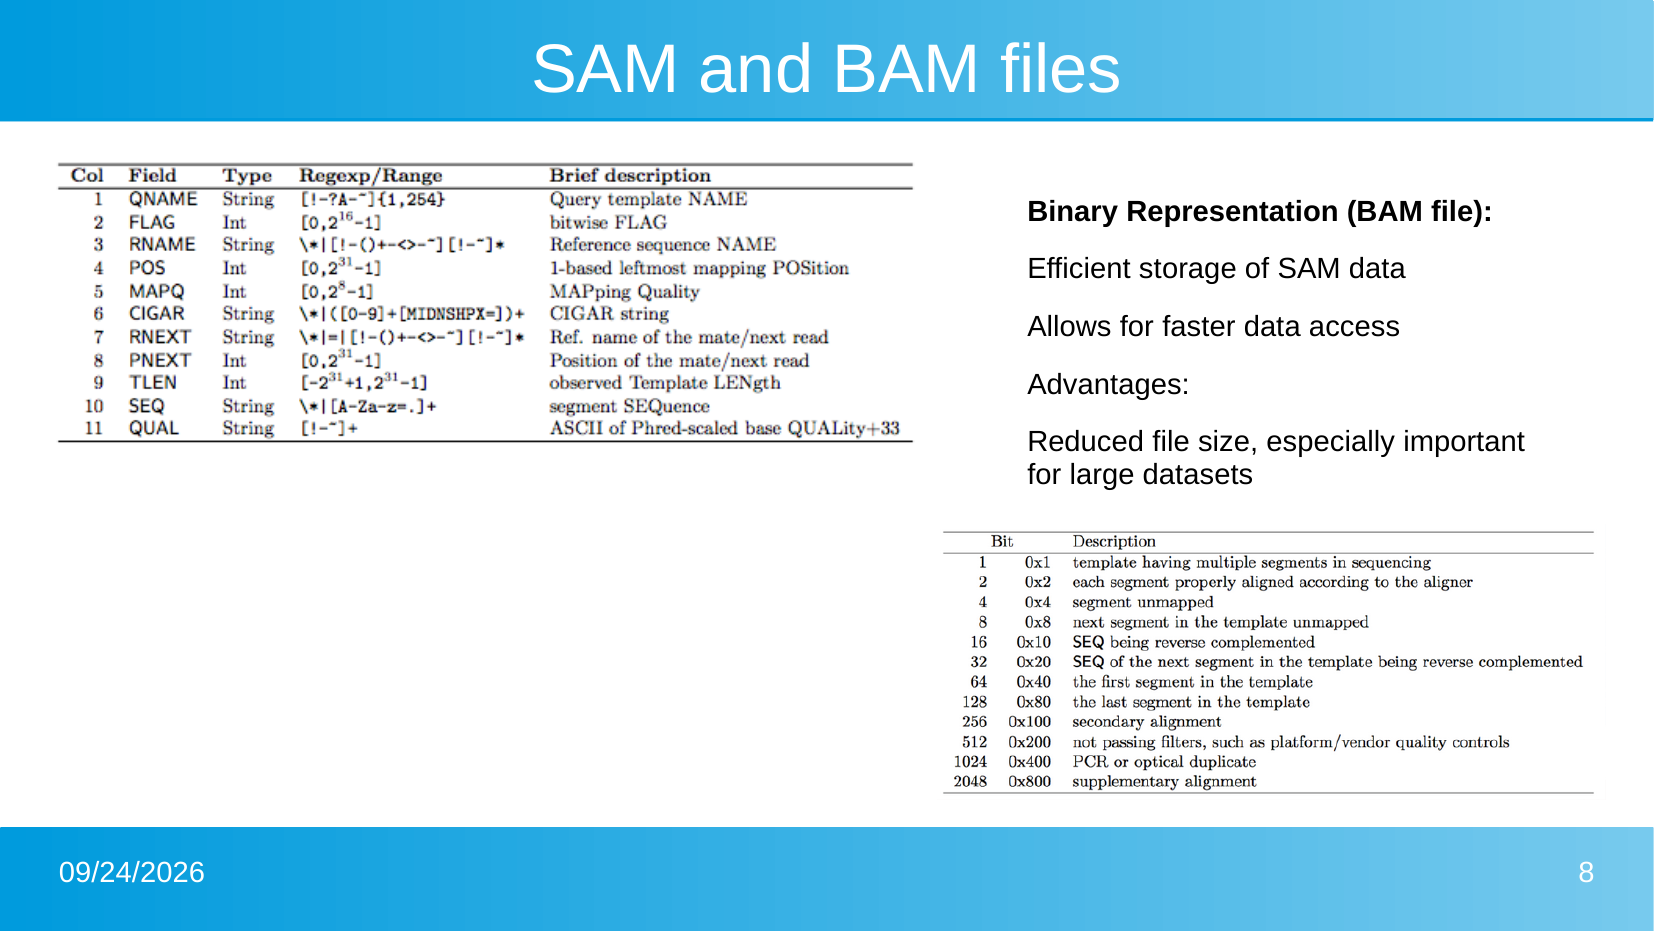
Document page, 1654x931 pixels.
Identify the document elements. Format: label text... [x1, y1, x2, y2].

picture [32, 149, 938, 455]
picture [937, 524, 1606, 800]
text_box Binary Representation (BAM file): Efficient storage of SAM data Allows for faster data access Advantages: Reduced file size, especially important for large datasets [1012, 187, 1561, 466]
title SAM and BAM files [59, 29, 1595, 108]
